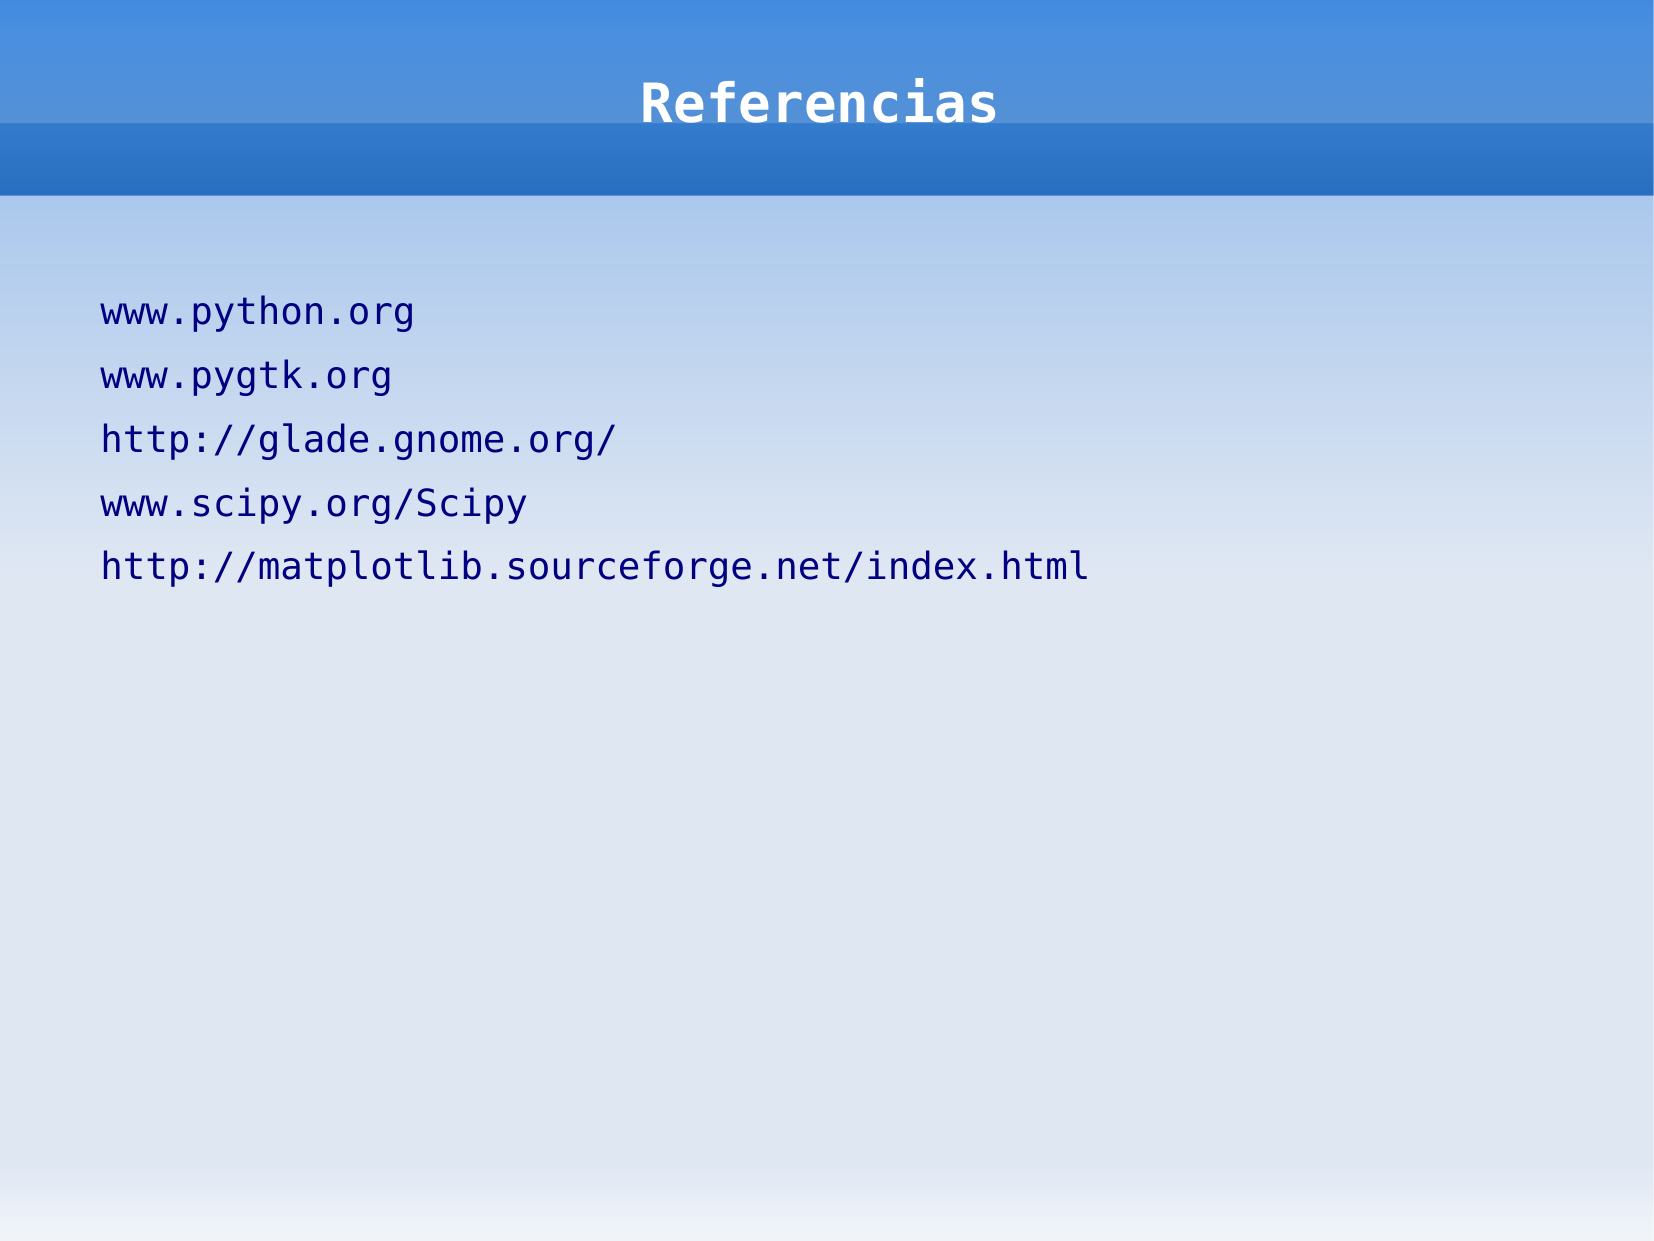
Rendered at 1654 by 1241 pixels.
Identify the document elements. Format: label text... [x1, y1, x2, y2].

list www.python.org www.pygtk.org http://glade.gnome.org/ www.scipy.org/Scipy http://matplotlib.sourceforge.net/index.html [82, 290, 1571, 1094]
title Referencias [76, 7, 1565, 200]
picture [0, 0, 1654, 1241]
